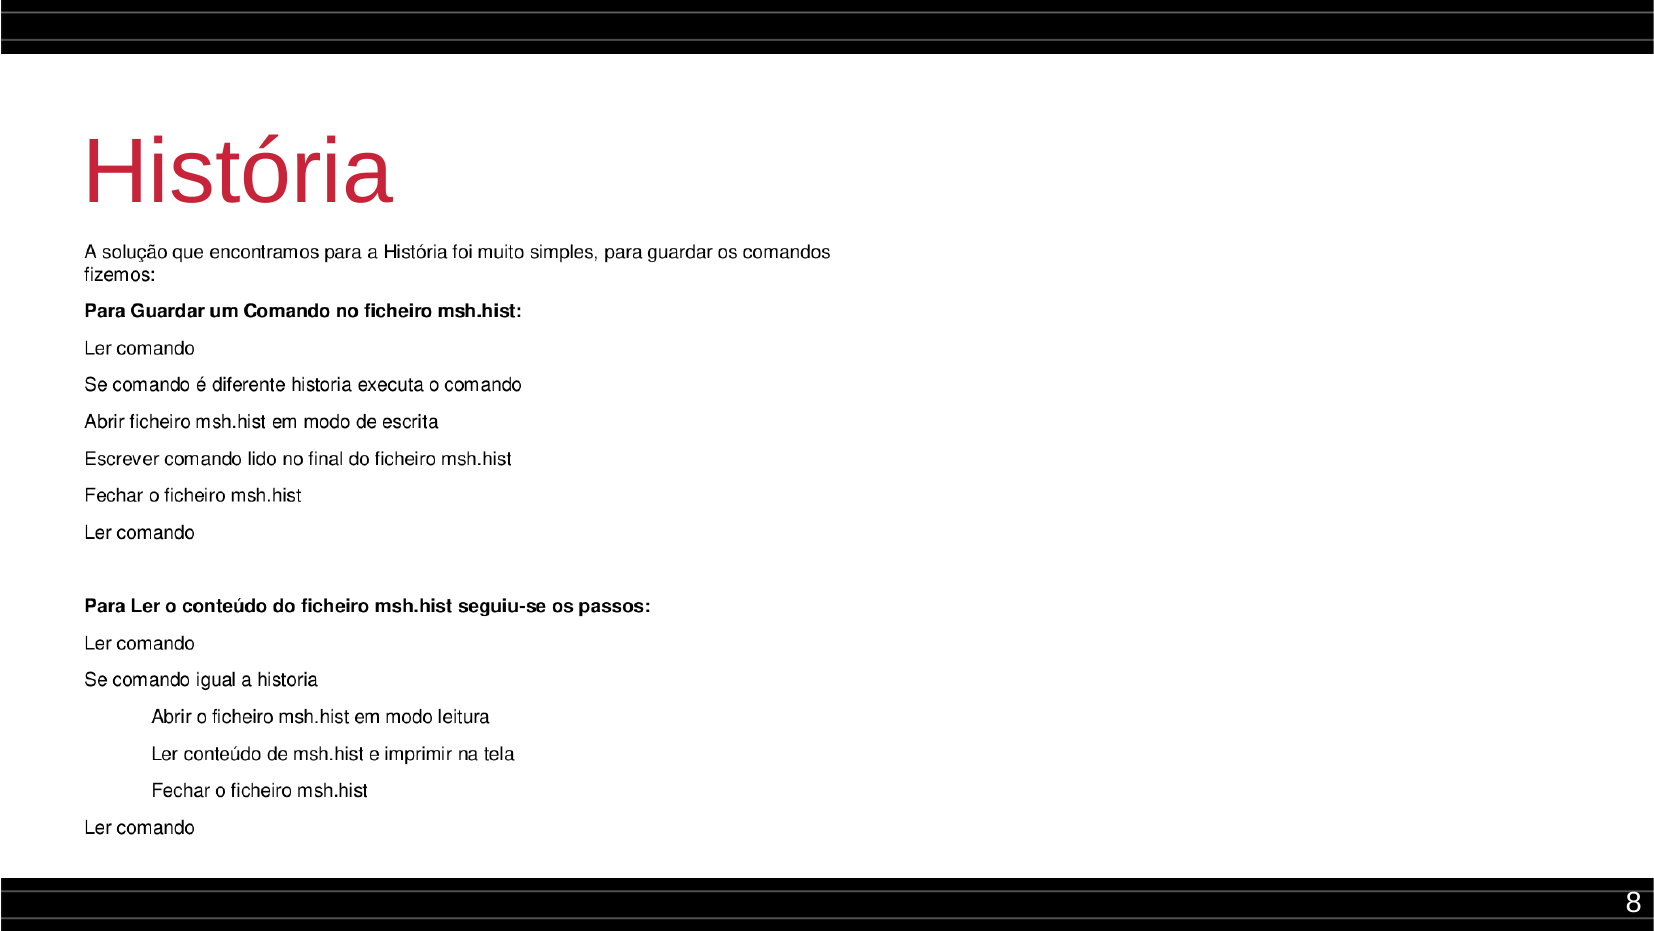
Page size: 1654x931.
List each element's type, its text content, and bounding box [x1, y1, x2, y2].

picture [70, 236, 888, 848]
picture [1, 878, 1654, 931]
picture [1, 0, 1654, 54]
title História [82, 92, 1571, 249]
